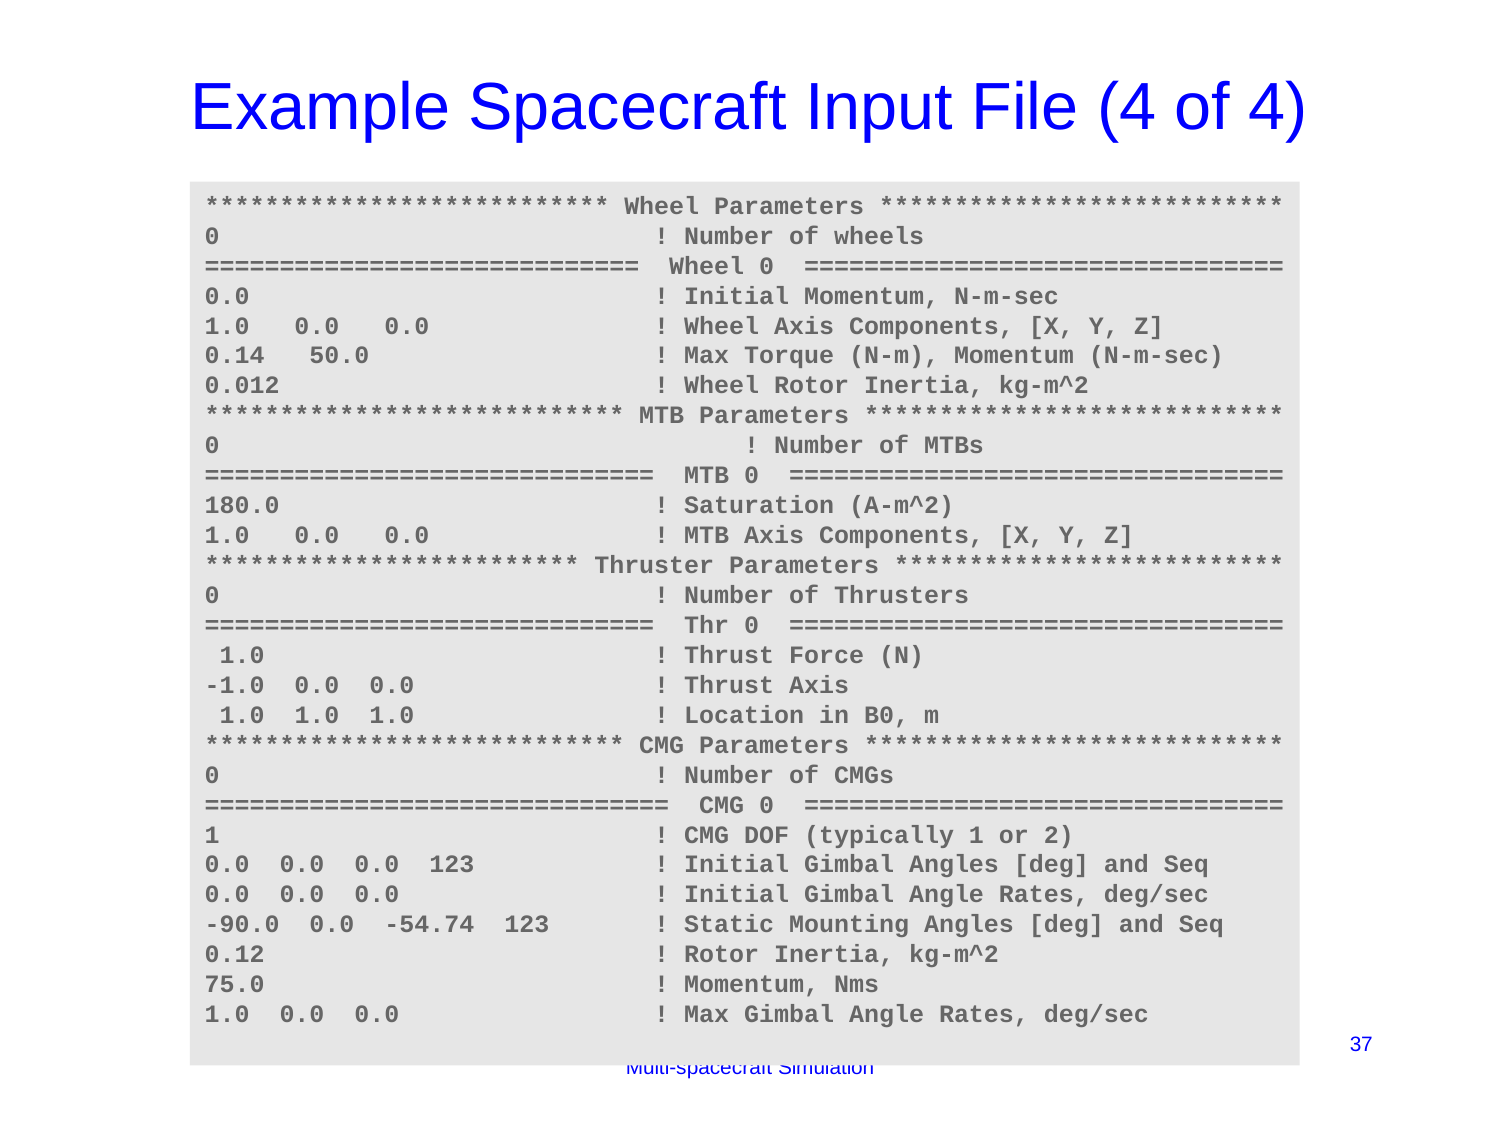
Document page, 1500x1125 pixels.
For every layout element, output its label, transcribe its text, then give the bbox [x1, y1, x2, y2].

title Example Spacecraft Input File (4 of 4) [112, 37, 1388, 176]
text_box *************************** Wheel Parameters *************************** 0 ! Number of wheels ============================= Wheel 0 ================================ 0.0 ! Initial Momentum, N-m-sec 1.0 0.0 0.0 ! Wheel Axis Components, [X, Y, Z] 0.14 50.0 ! Max Torque (N-m), Momentum (N-m-sec) 0.012 ! Wheel Rotor Inertia, kg-m^2 **************************** MTB Parameters **************************** 0 ! Number of MTBs ============================== MTB 0 ================================= 180.0 ! Saturation (A-m^2) 1.0 0.0 0.0 ! MTB Axis Components, [X, Y, Z] ************************* Thruster Parameters ************************** 0 ! Number of Thrusters ============================== Thr 0 ================================= 1.0 ! Thrust Force (N) -1.0 0.0 0.0 ! Thrust Axis 1.0 1.0 1.0 ! Location in B0, m **************************** CMG Parameters **************************** 0 ! Number of CMGs =============================== CMG 0 ================================ 1 ! CMG DOF (typically 1 or 2) 0.0 0.0 0.0 123 ! Initial Gimbal Angles [deg] and Seq 0.0 0.0 0.0 ! Initial Gimbal Angle Rates, deg/sec -90.0 0.0 -54.74 123 ! Static Mounting Angles [deg] and Seq 0.12 ! Rotor Inertia, kg-m^2 75.0 ! Momentum, Nms 1.0 0.0 0.0 ! Max Gimbal Angle Rates, deg/sec [189, 181, 1300, 1066]
